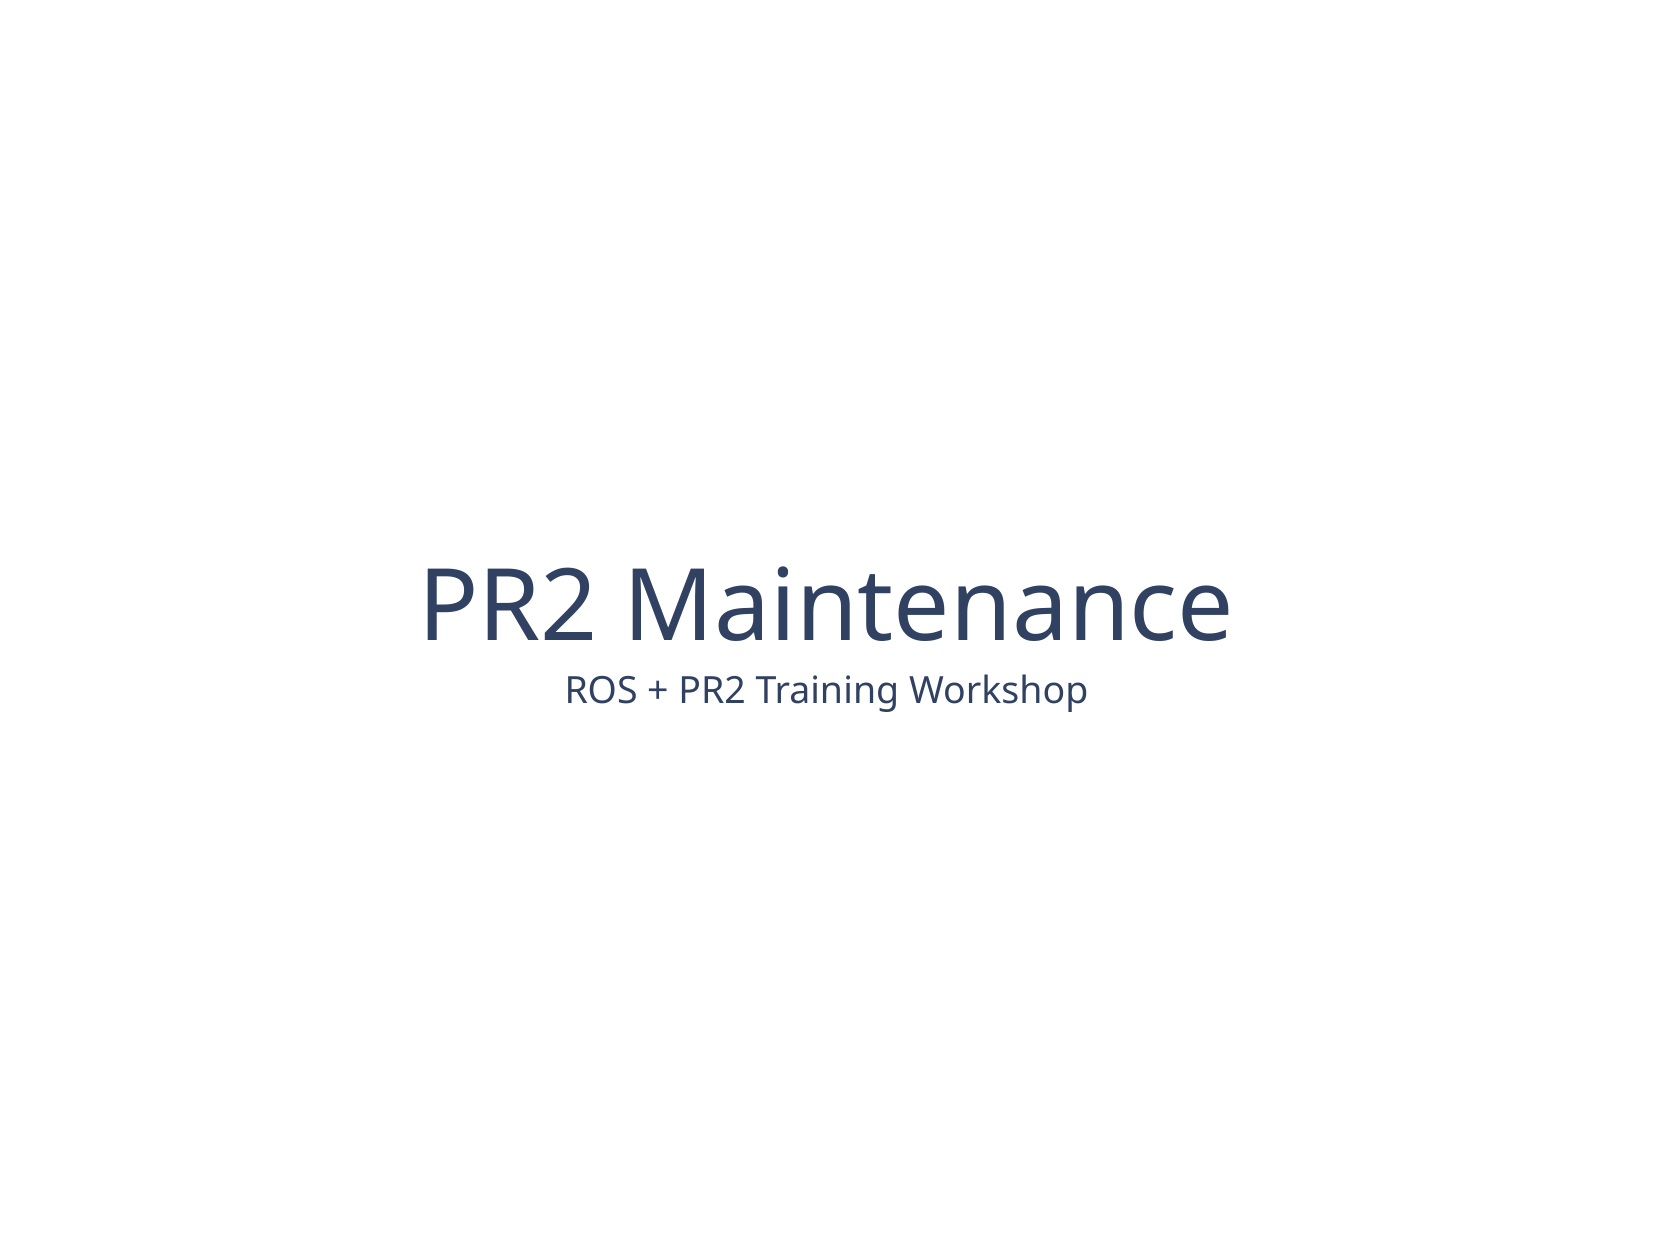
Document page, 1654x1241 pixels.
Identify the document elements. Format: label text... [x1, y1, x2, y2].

text_box ROS + PR2 Training Workshop [0, 656, 1654, 715]
text_box PR2 Maintenance [0, 526, 1654, 656]
